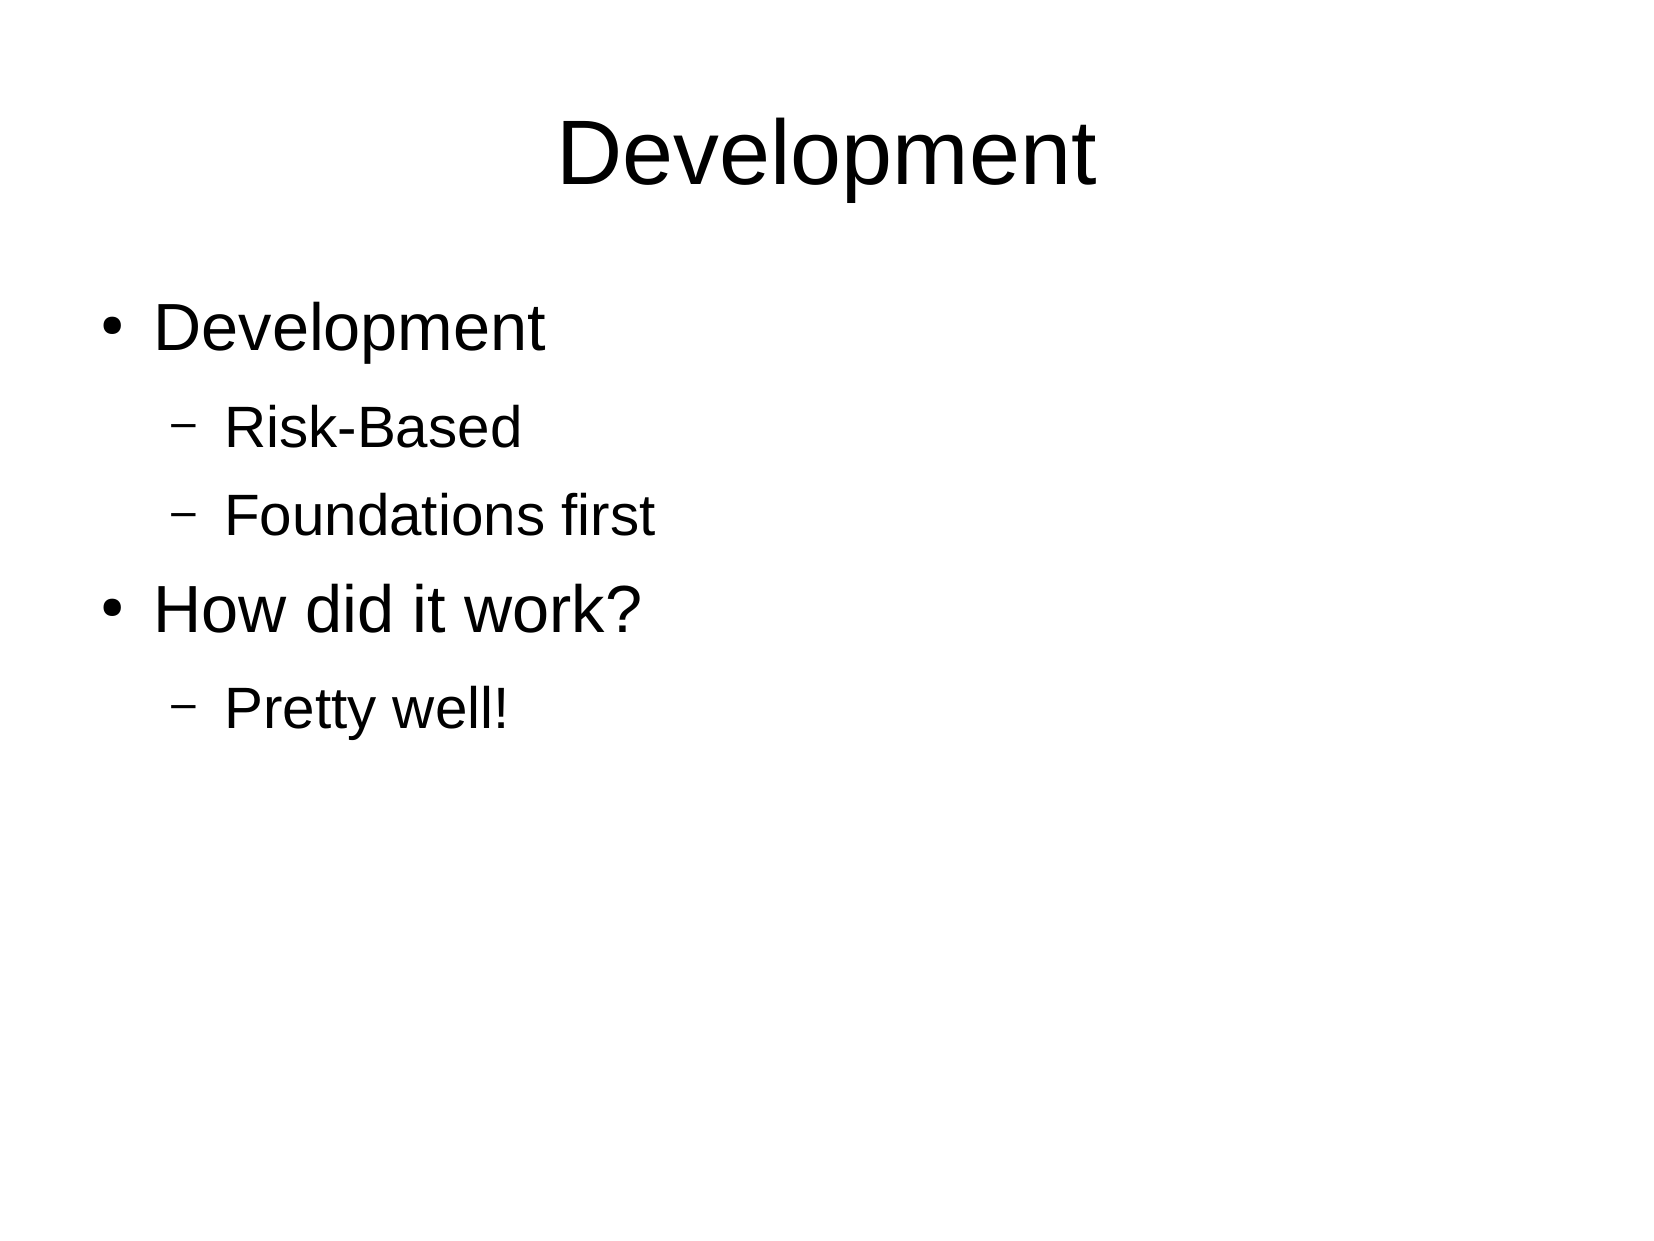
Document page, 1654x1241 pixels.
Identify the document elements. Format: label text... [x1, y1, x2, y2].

title Development [82, 49, 1571, 257]
list Development Risk-Based Foundations first How did it work? Pretty well! [82, 290, 1571, 1010]
